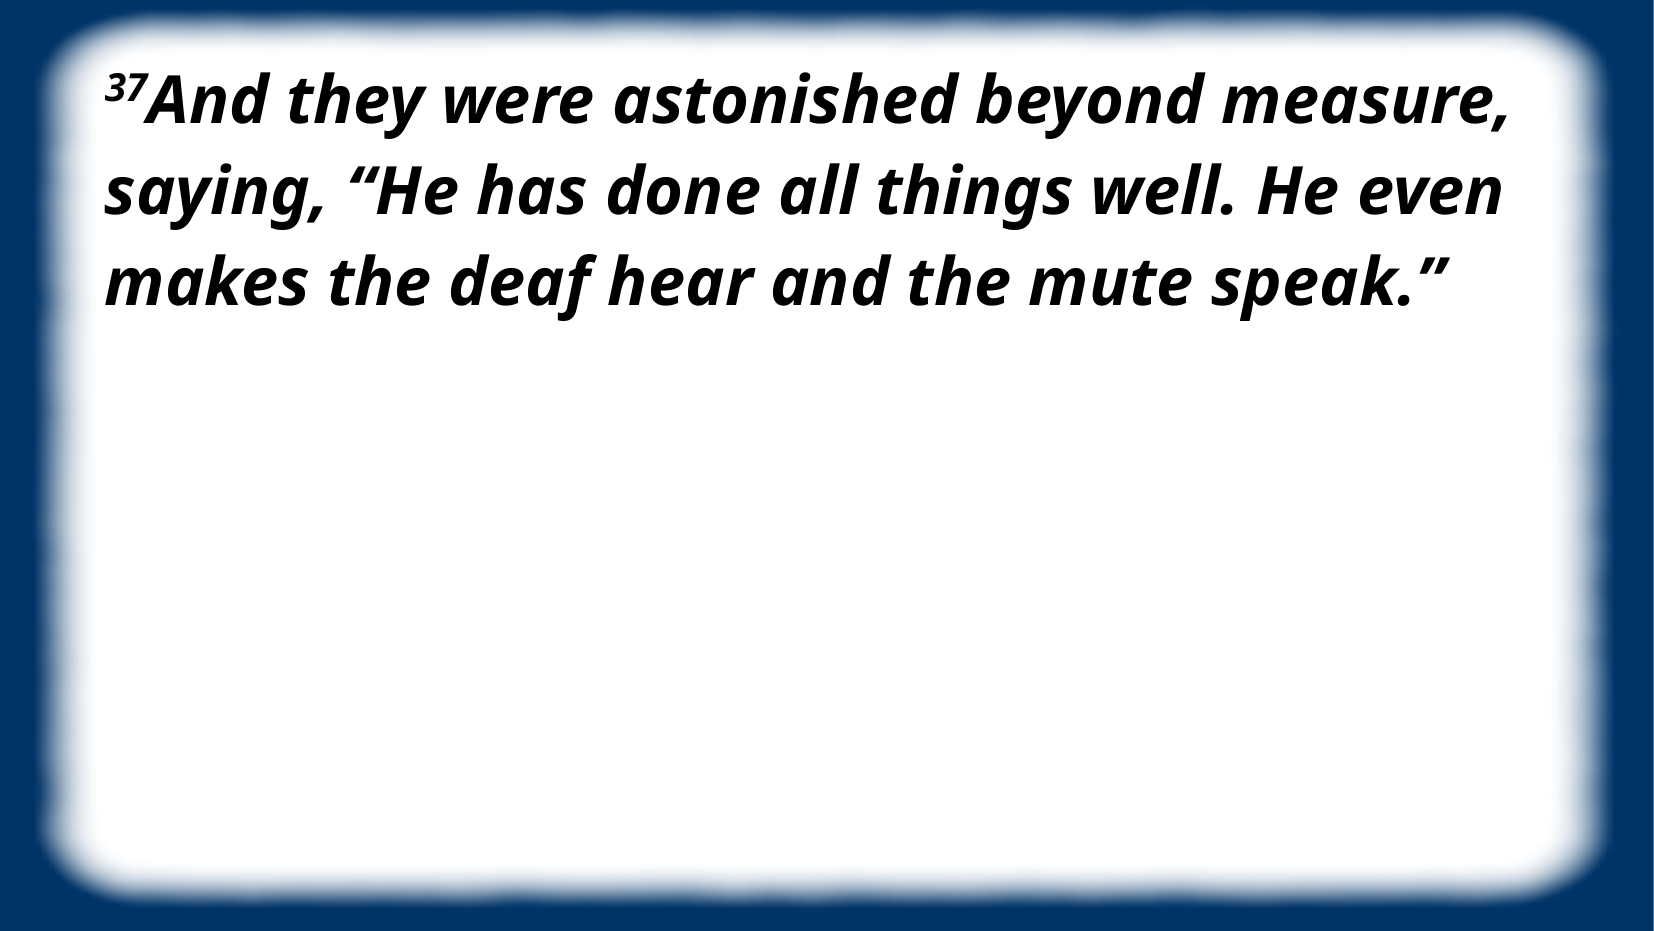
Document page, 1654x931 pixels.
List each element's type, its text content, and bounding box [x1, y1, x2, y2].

text_box 37And they were astonished beyond measure, saying, “He has done all things well. He even makes the deaf hear and the mute speak.” [90, 45, 1576, 331]
picture [0, 0, 1654, 931]
